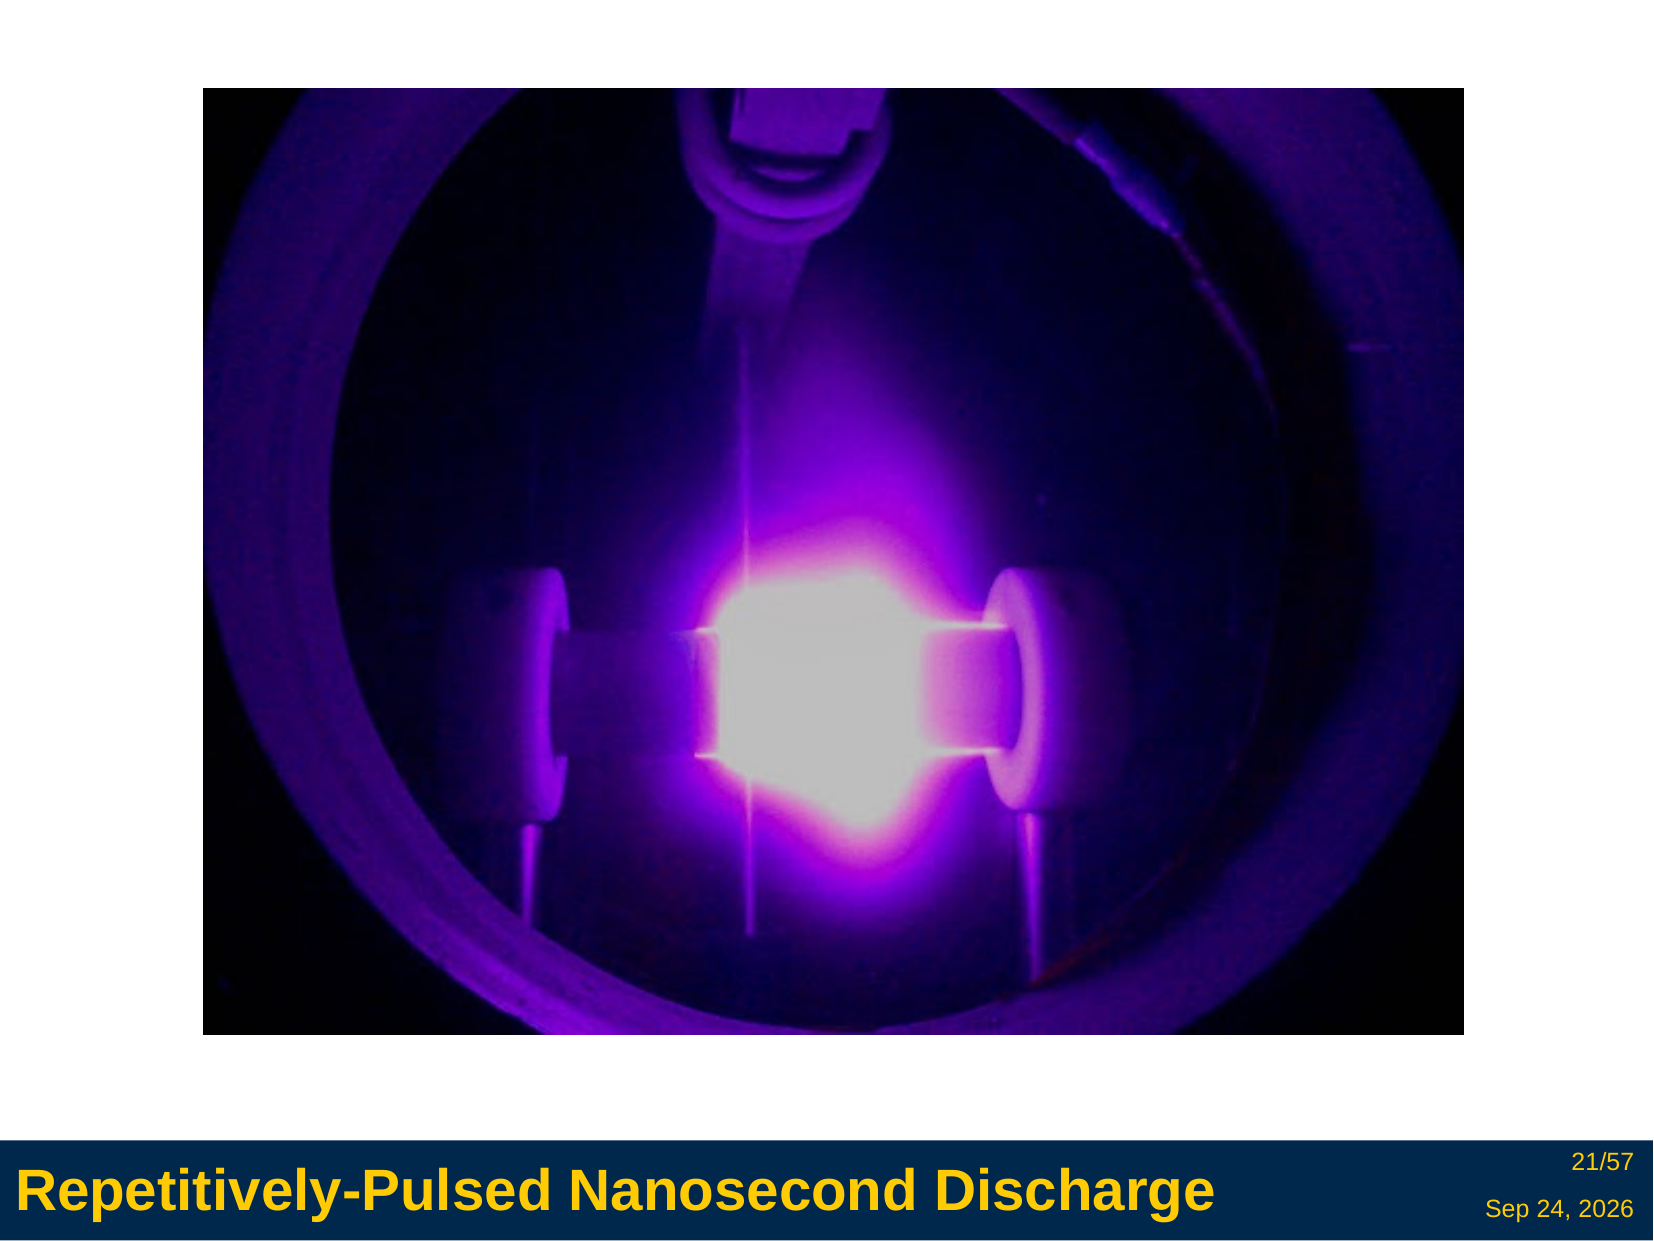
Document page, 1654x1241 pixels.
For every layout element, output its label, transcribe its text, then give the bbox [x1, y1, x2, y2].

title Repetitively-Pulsed Nanosecond Discharge [14, 1140, 1380, 1241]
picture [203, 88, 1464, 1035]
